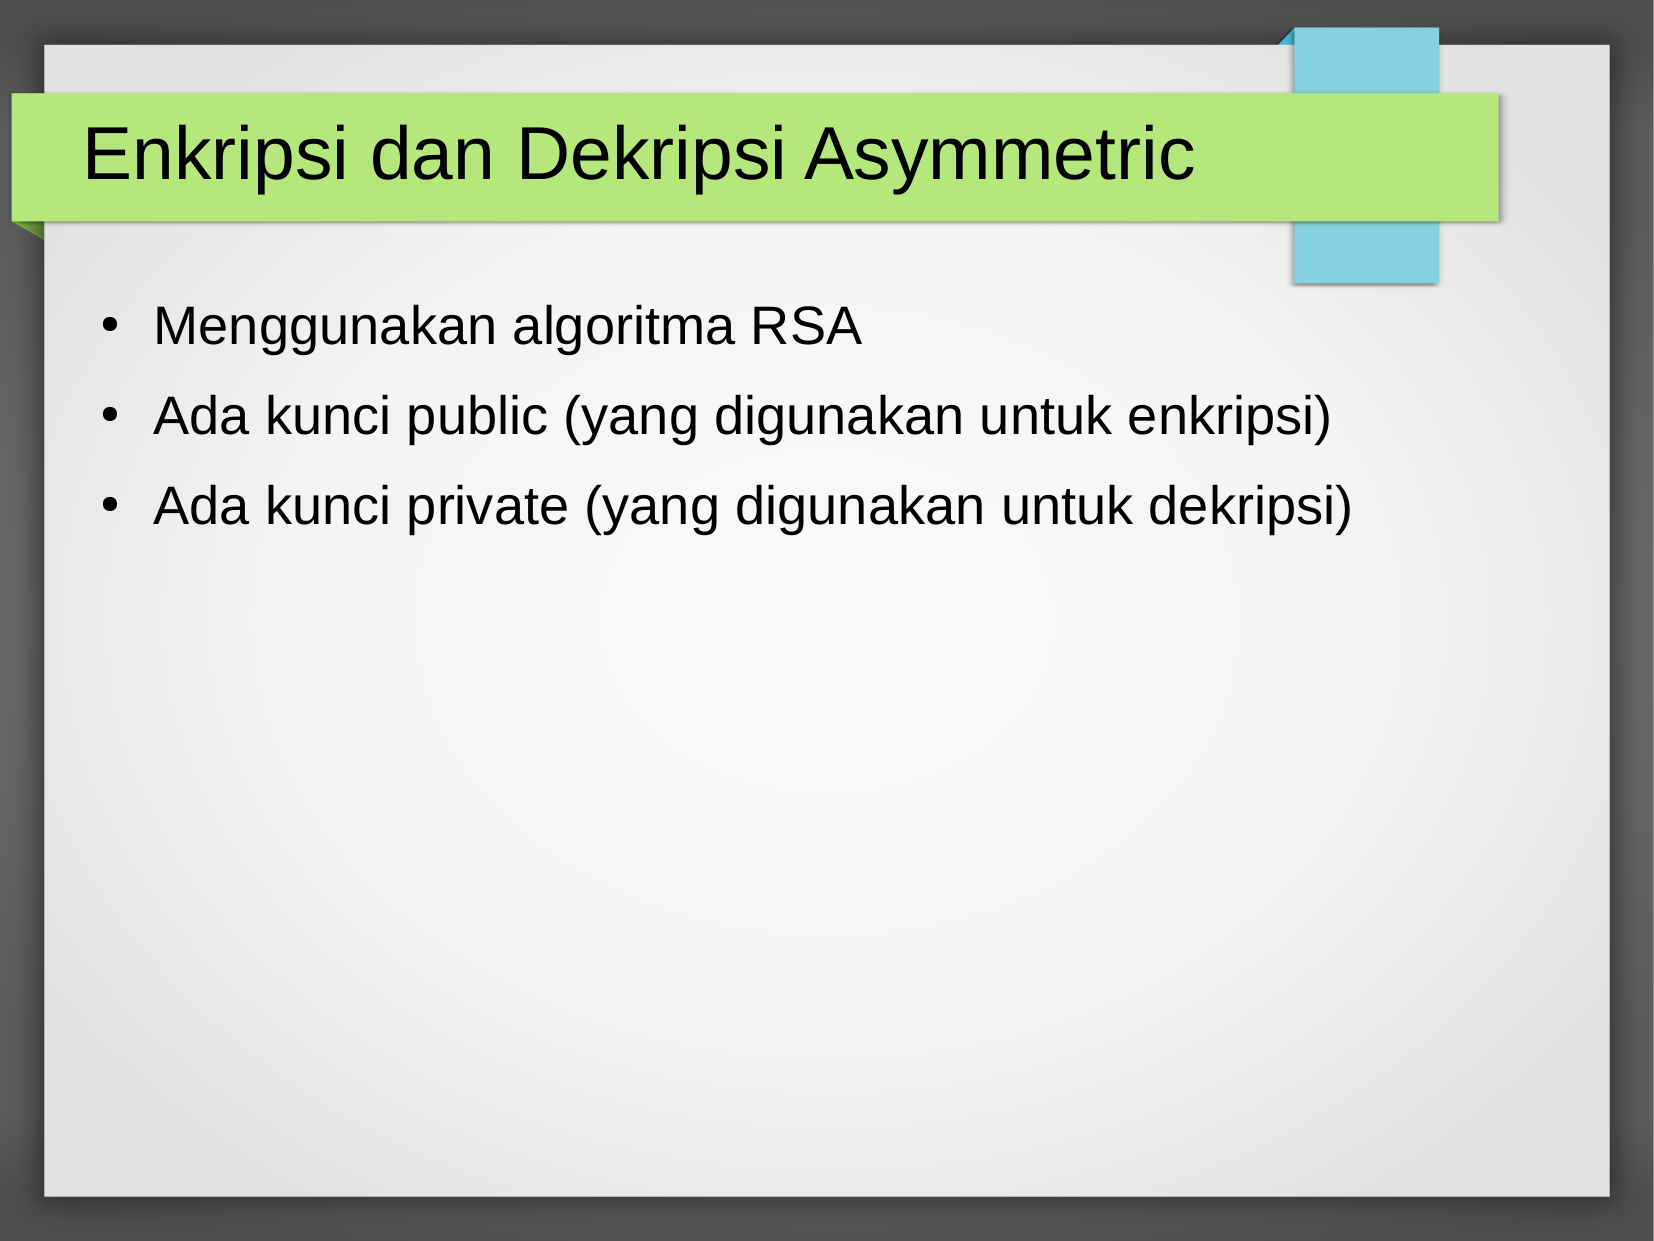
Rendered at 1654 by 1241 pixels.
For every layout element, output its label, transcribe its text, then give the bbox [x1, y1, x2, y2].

list Menggunakan algoritma RSA Ada kunci public (yang digunakan untuk enkripsi) Ada kunci private (yang digunakan untuk dekripsi) [82, 295, 1571, 1015]
picture [0, 0, 1654, 1241]
title Enkripsi dan Dekripsi Asymmetric [82, 94, 1264, 213]
